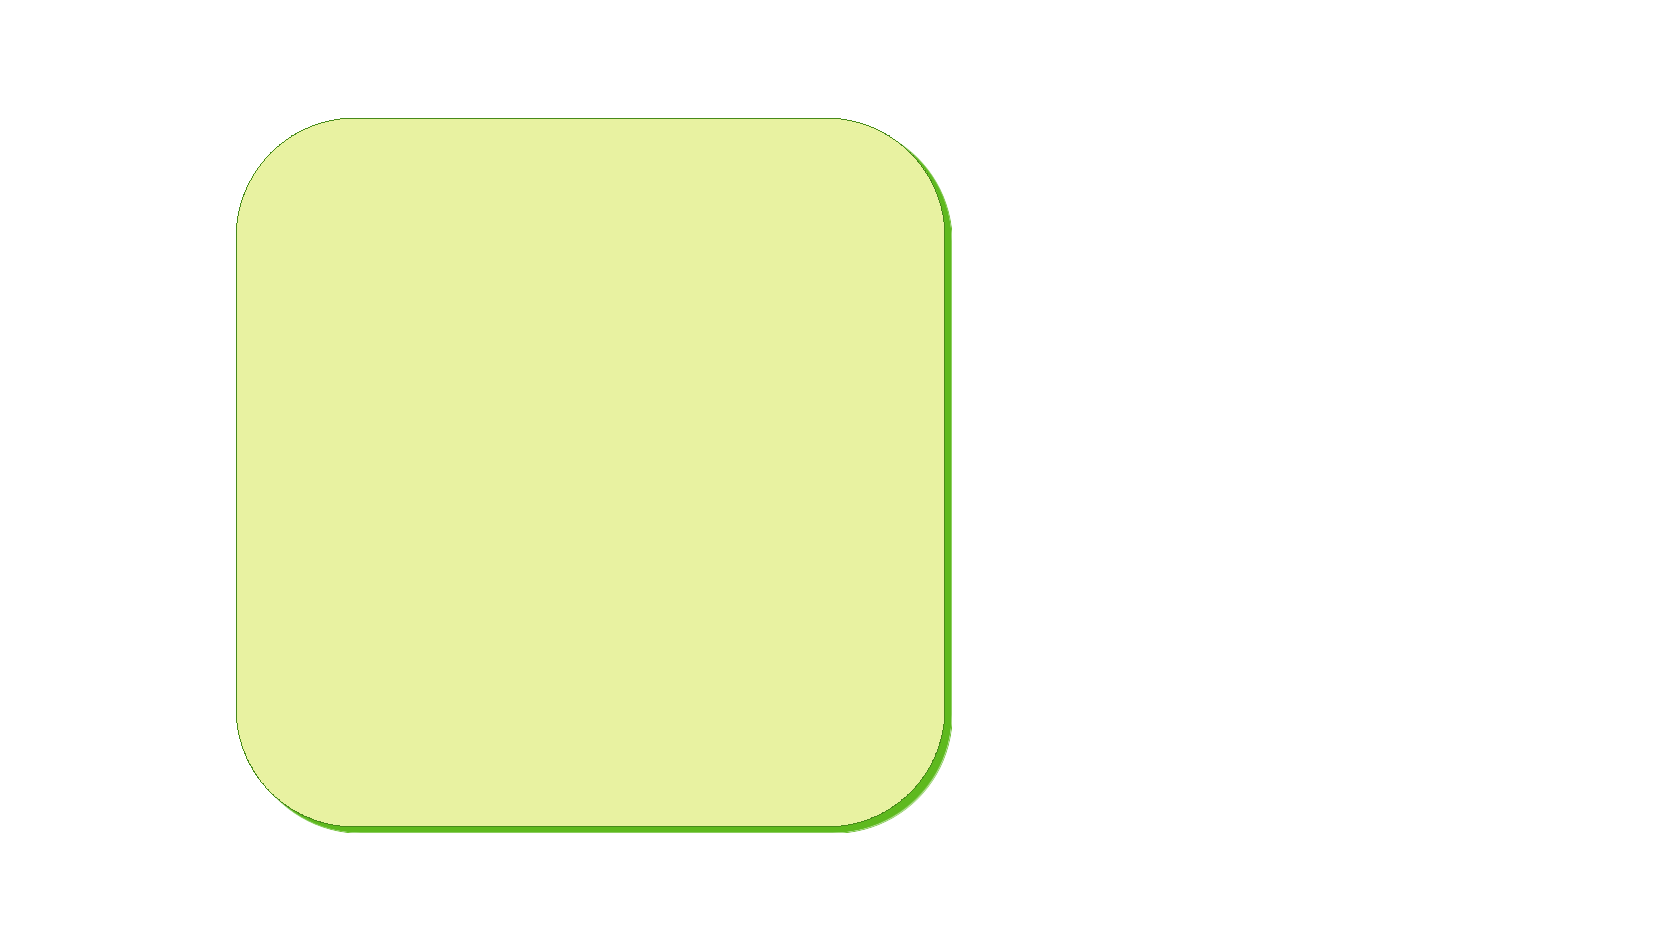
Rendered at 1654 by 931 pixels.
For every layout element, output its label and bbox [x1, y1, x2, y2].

text_box [236, 118, 945, 827]
